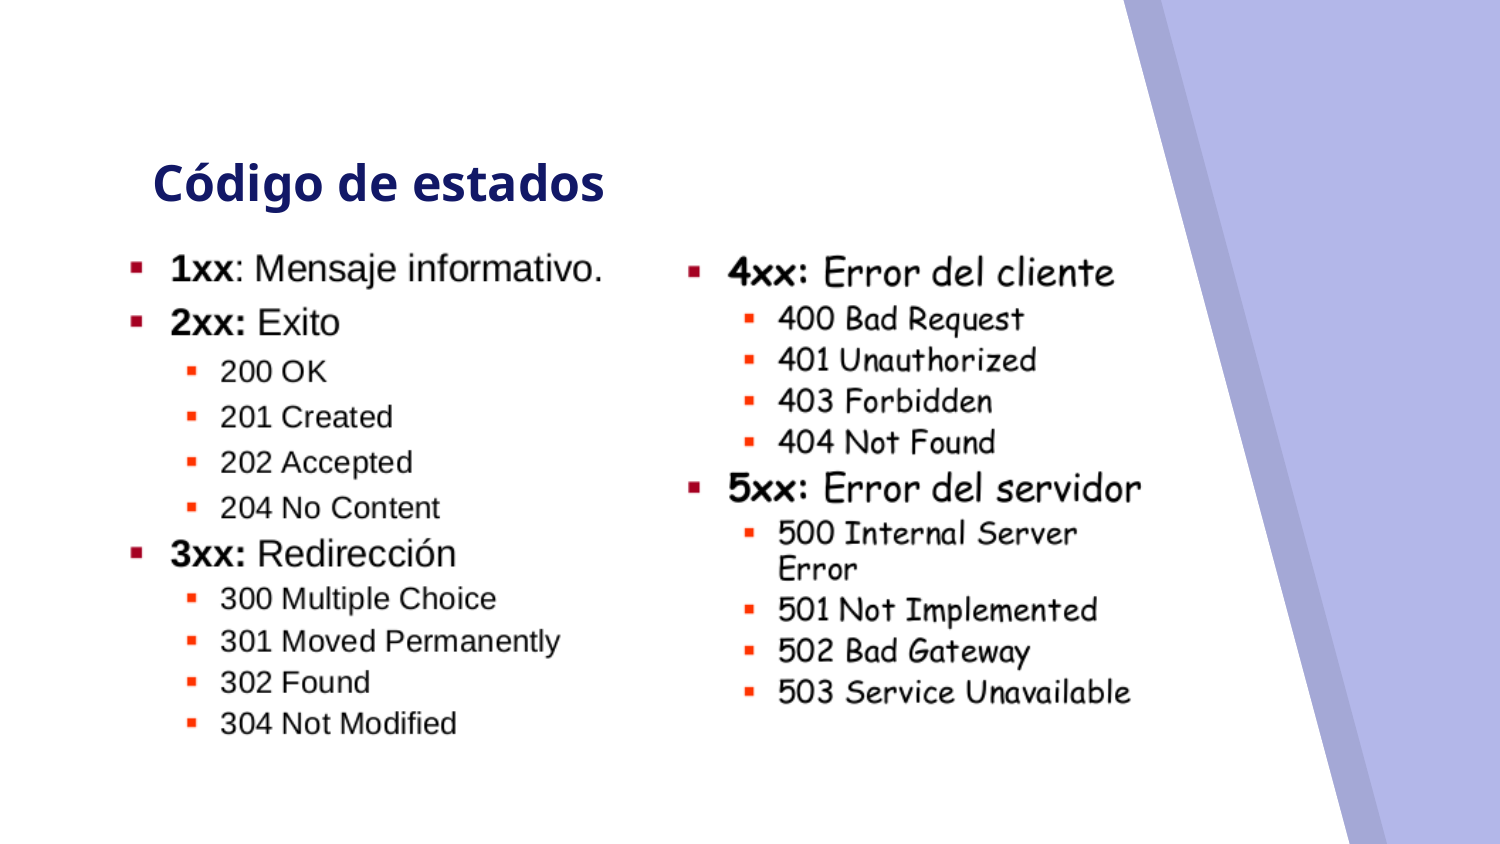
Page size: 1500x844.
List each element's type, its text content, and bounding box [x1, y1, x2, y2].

title Código de estados [137, 146, 1011, 227]
picture [118, 236, 1158, 781]
